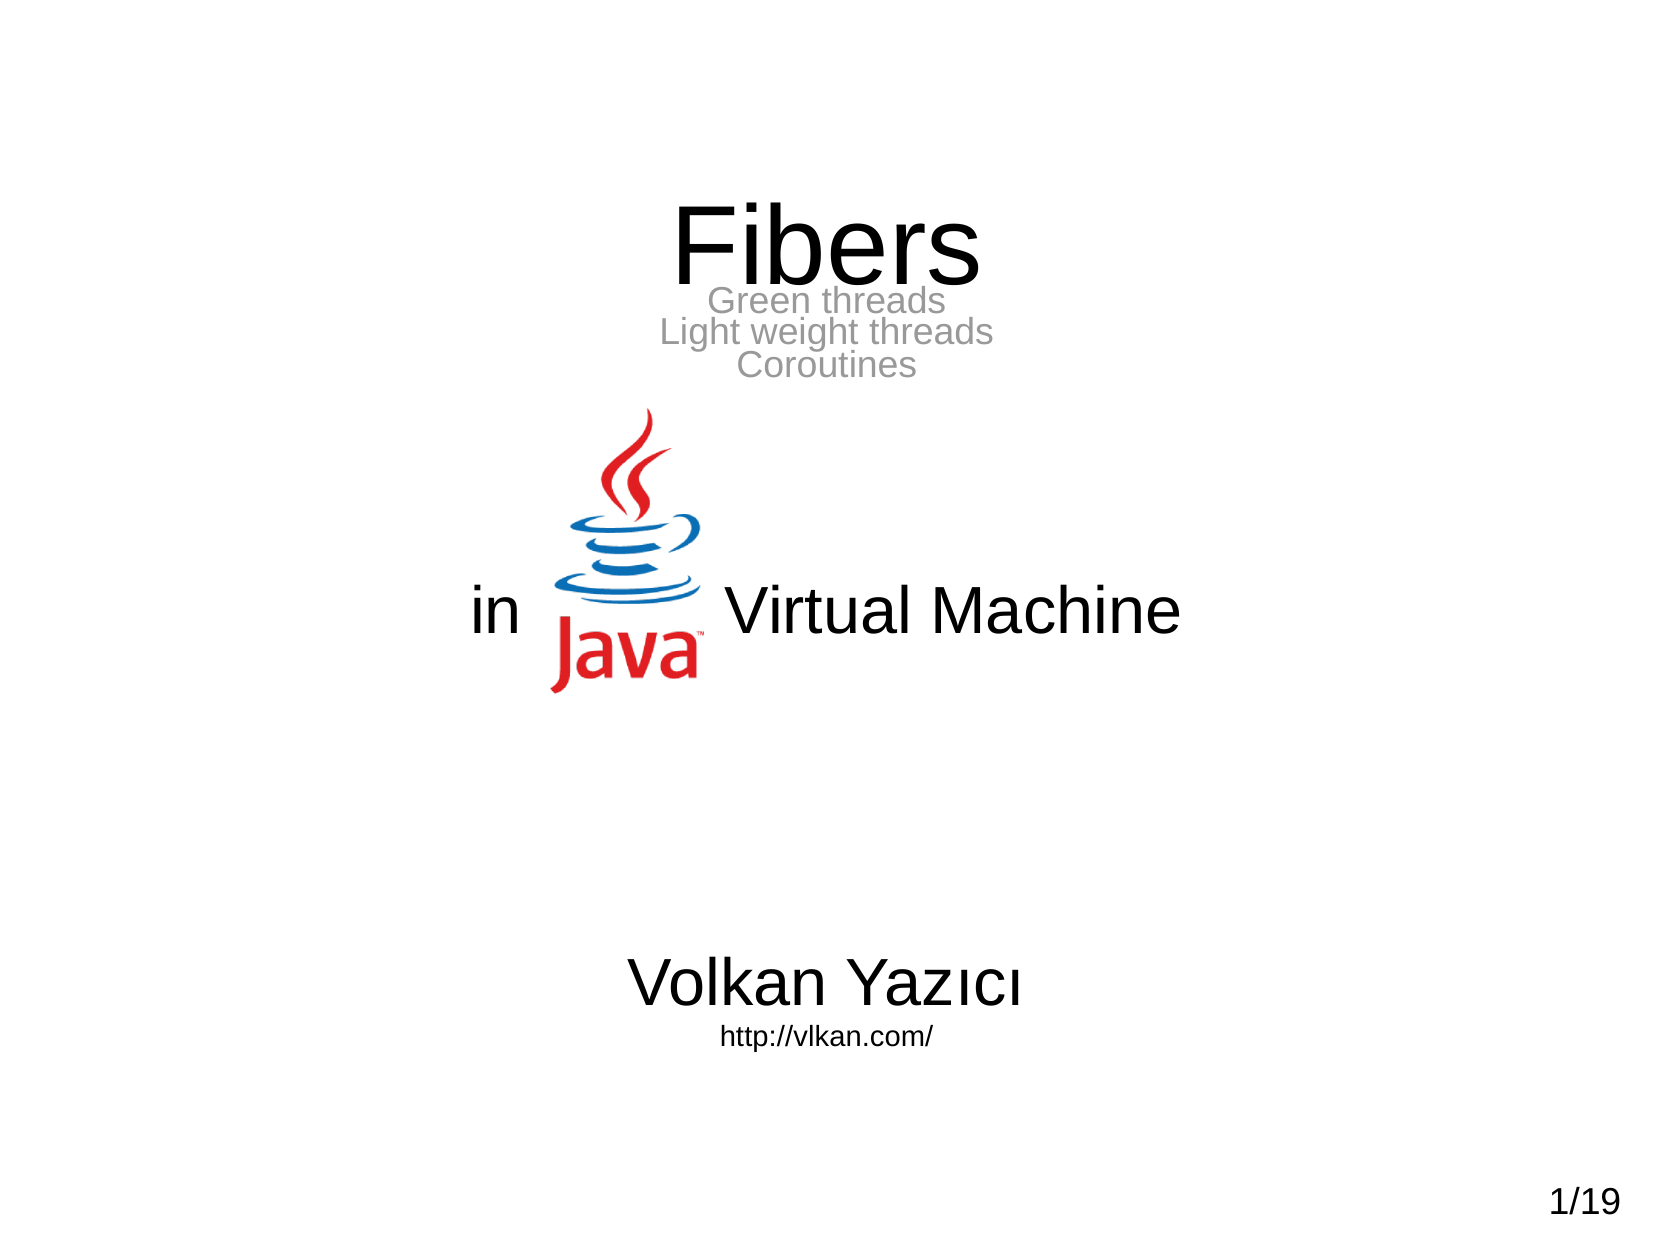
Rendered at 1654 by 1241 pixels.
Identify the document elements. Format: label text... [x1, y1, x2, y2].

subtitle Fibers Green threads Light weight threads Coroutines in Virtual Machine [82, 167, 1571, 826]
picture [458, 382, 796, 720]
text_box Volkan Yazıcı http://vlkan.com/ [82, 826, 1571, 1241]
